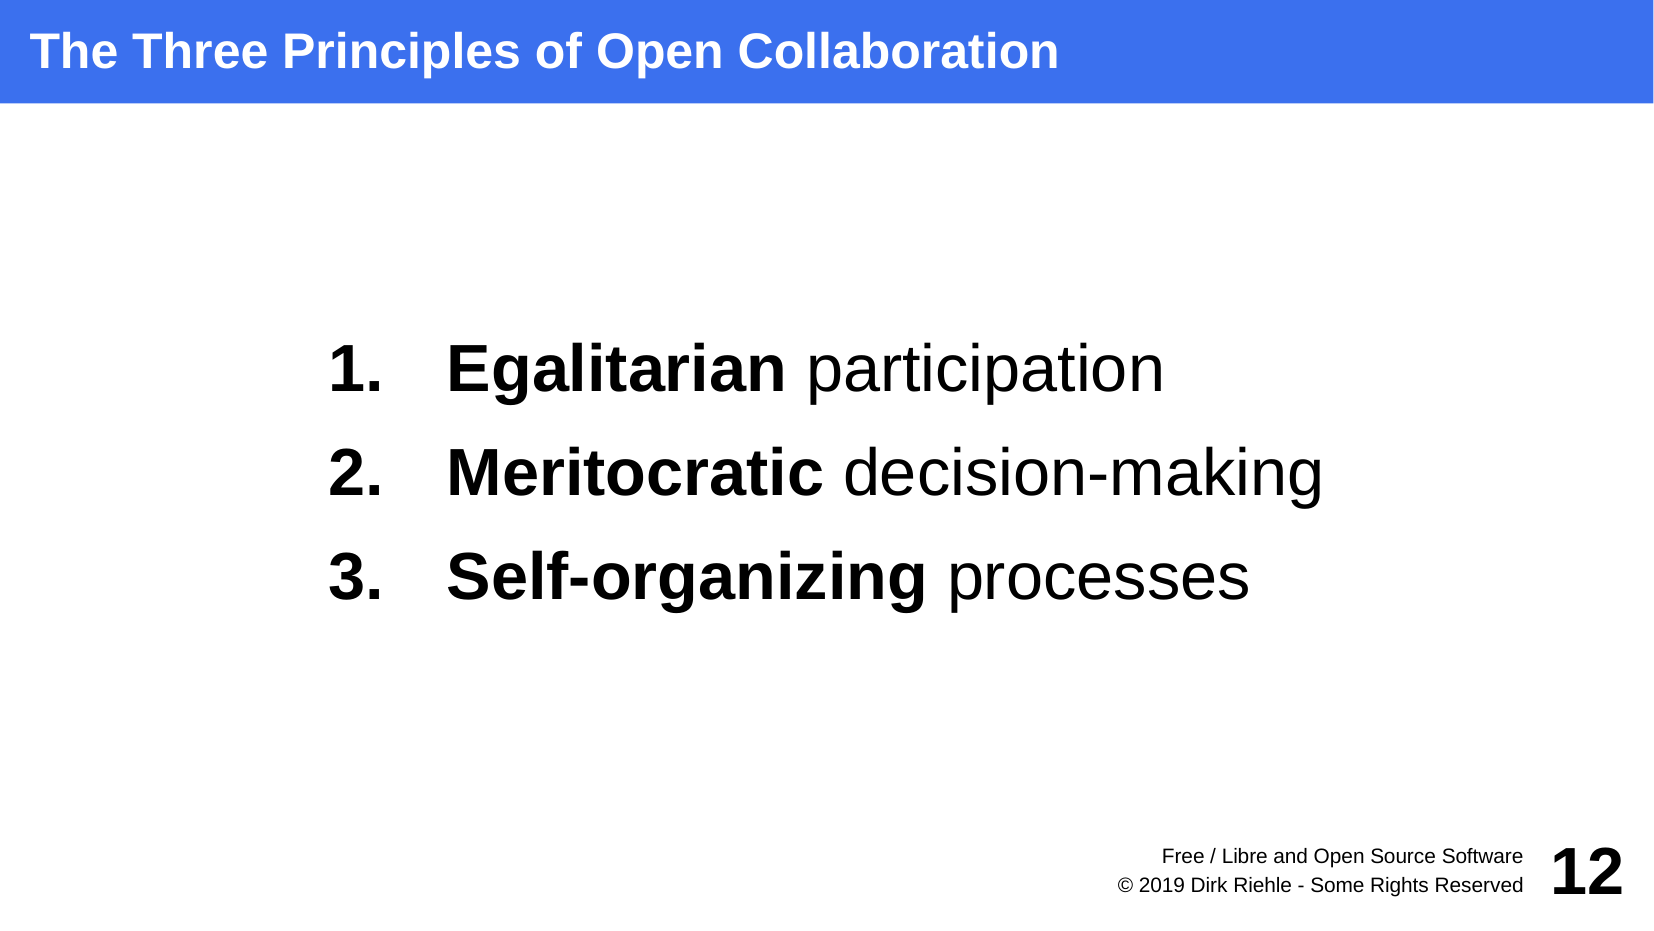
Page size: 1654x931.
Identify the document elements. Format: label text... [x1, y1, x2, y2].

subtitle Egalitarian participation Meritocratic decision-making Self-organizing processes [29, 132, 1625, 813]
title The Three Principles of Open Collaboration [0, 0, 1654, 104]
